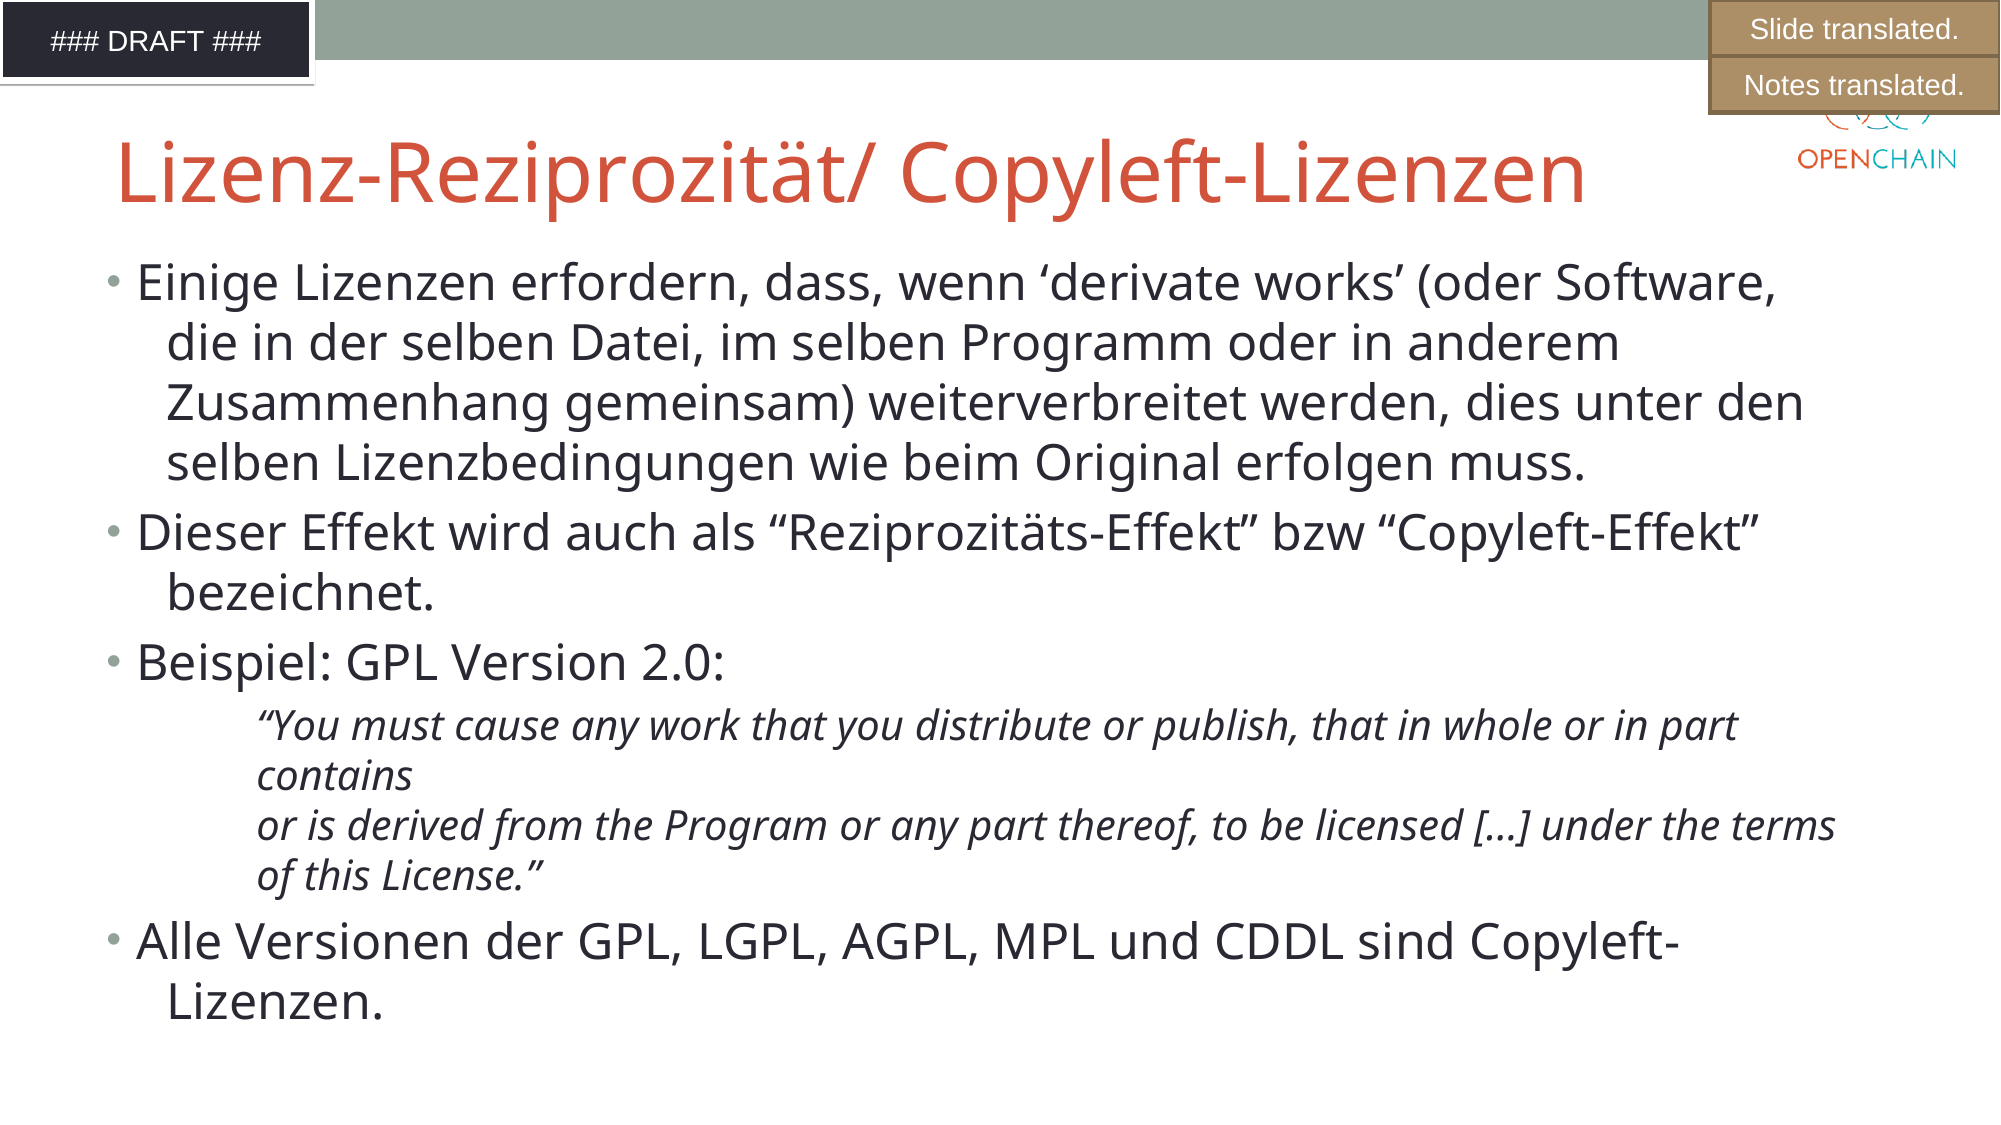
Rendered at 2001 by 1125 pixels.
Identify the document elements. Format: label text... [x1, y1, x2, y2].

text_box Notes translated. [1710, 56, 2000, 113]
text_box Slide translated. [1710, 0, 2000, 56]
title Lizenz-Reziprozität/ Copyleft-Lizenzen [99, 87, 1900, 251]
list Einige Lizenzen erfordern, dass, wenn ‘derivate works’ (oder Software, die in der selben Datei, im selben Programm oder in anderem Zusammenhang gemeinsam) weiterverbreitet werden, dies unter den selben Lizenzbedingungen wie beim Original erfolgen muss. Dieser Effekt wird auch als “Reziprozitäts-Effekt” bzw “Copyleft-Effekt” bezeichnet. Beispiel: GPL Version 2.0: “You must cause any work that you distribute or publish, that in whole or in part contains or is derived from the Program or any part thereof, to be licensed […] under the terms of this License.” Alle Versionen der GPL, LGPL, AGPL, MPL und CDDL sind Copyleft-Lizenzen. [91, 243, 1863, 1093]
